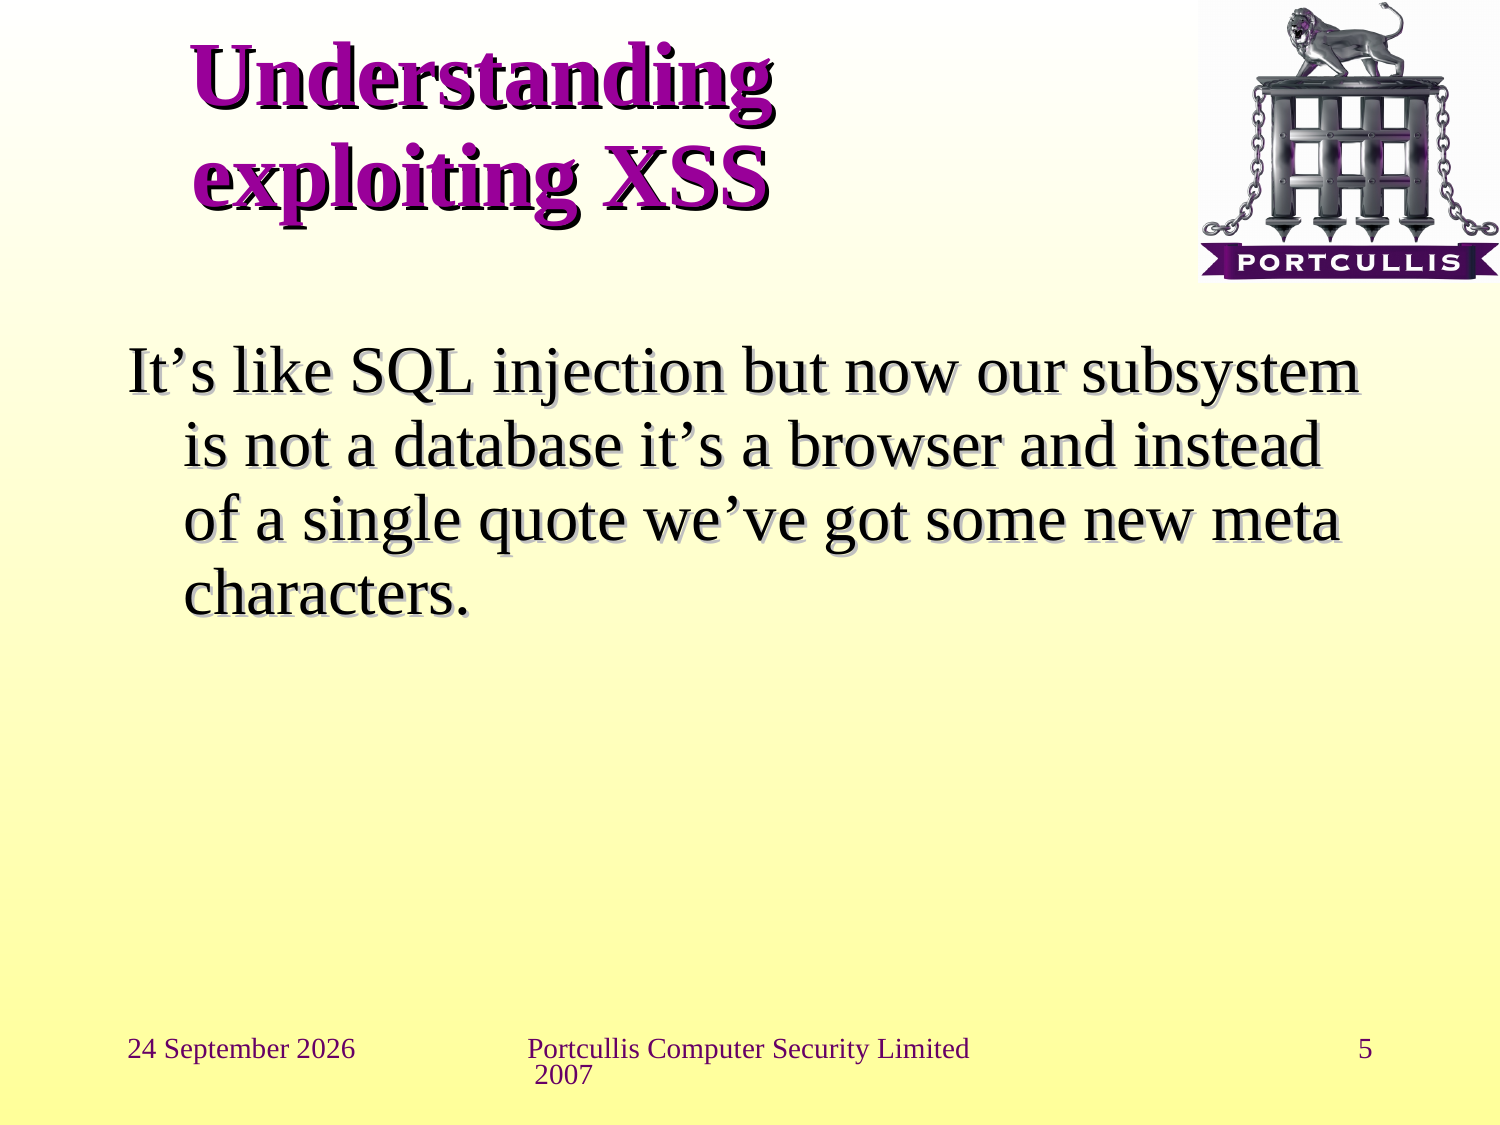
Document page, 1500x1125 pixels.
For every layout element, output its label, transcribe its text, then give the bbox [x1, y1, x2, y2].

picture [1198, 0, 1500, 283]
title Understanding exploiting XSS [0, 0, 963, 250]
list It’s like SQL injection but now our subsystem is not a database it’s a browser and instead of a single quote we’ve got some new meta characters. [112, 324, 1388, 1001]
